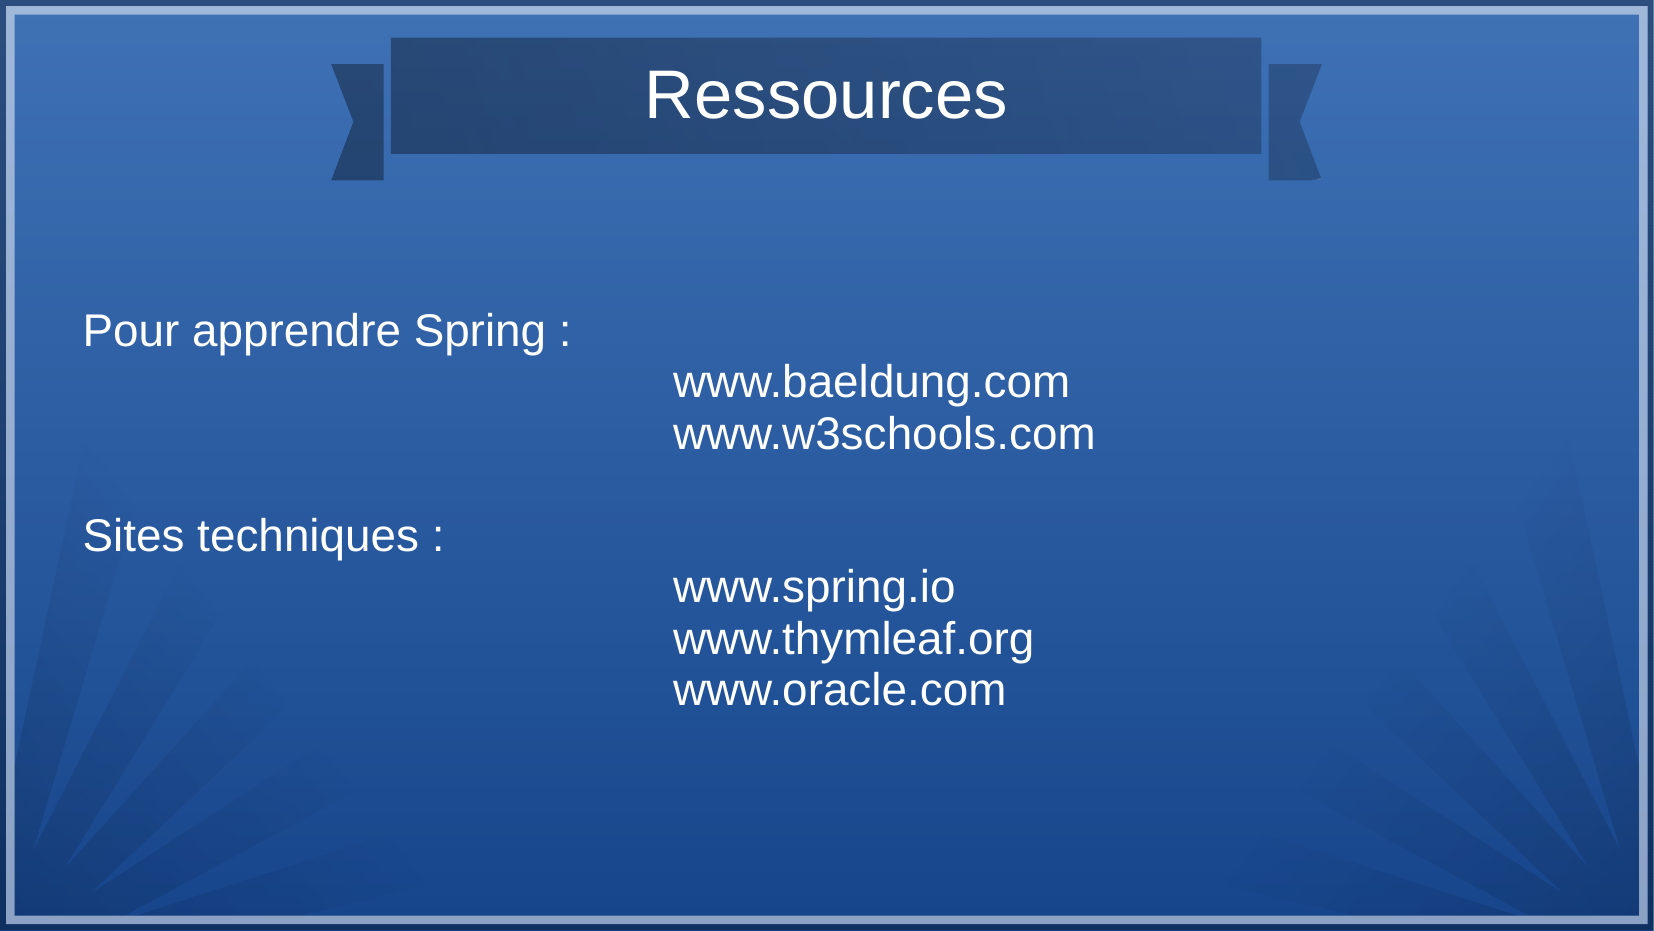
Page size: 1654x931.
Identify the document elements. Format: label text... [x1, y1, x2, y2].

title Ressources [389, 35, 1264, 154]
text_box Pour apprendre Spring : www.baeldung.com www.w3schools.com Sites techniques : www.spring.io www.thymleaf.org www.oracle.com [82, 224, 1571, 848]
